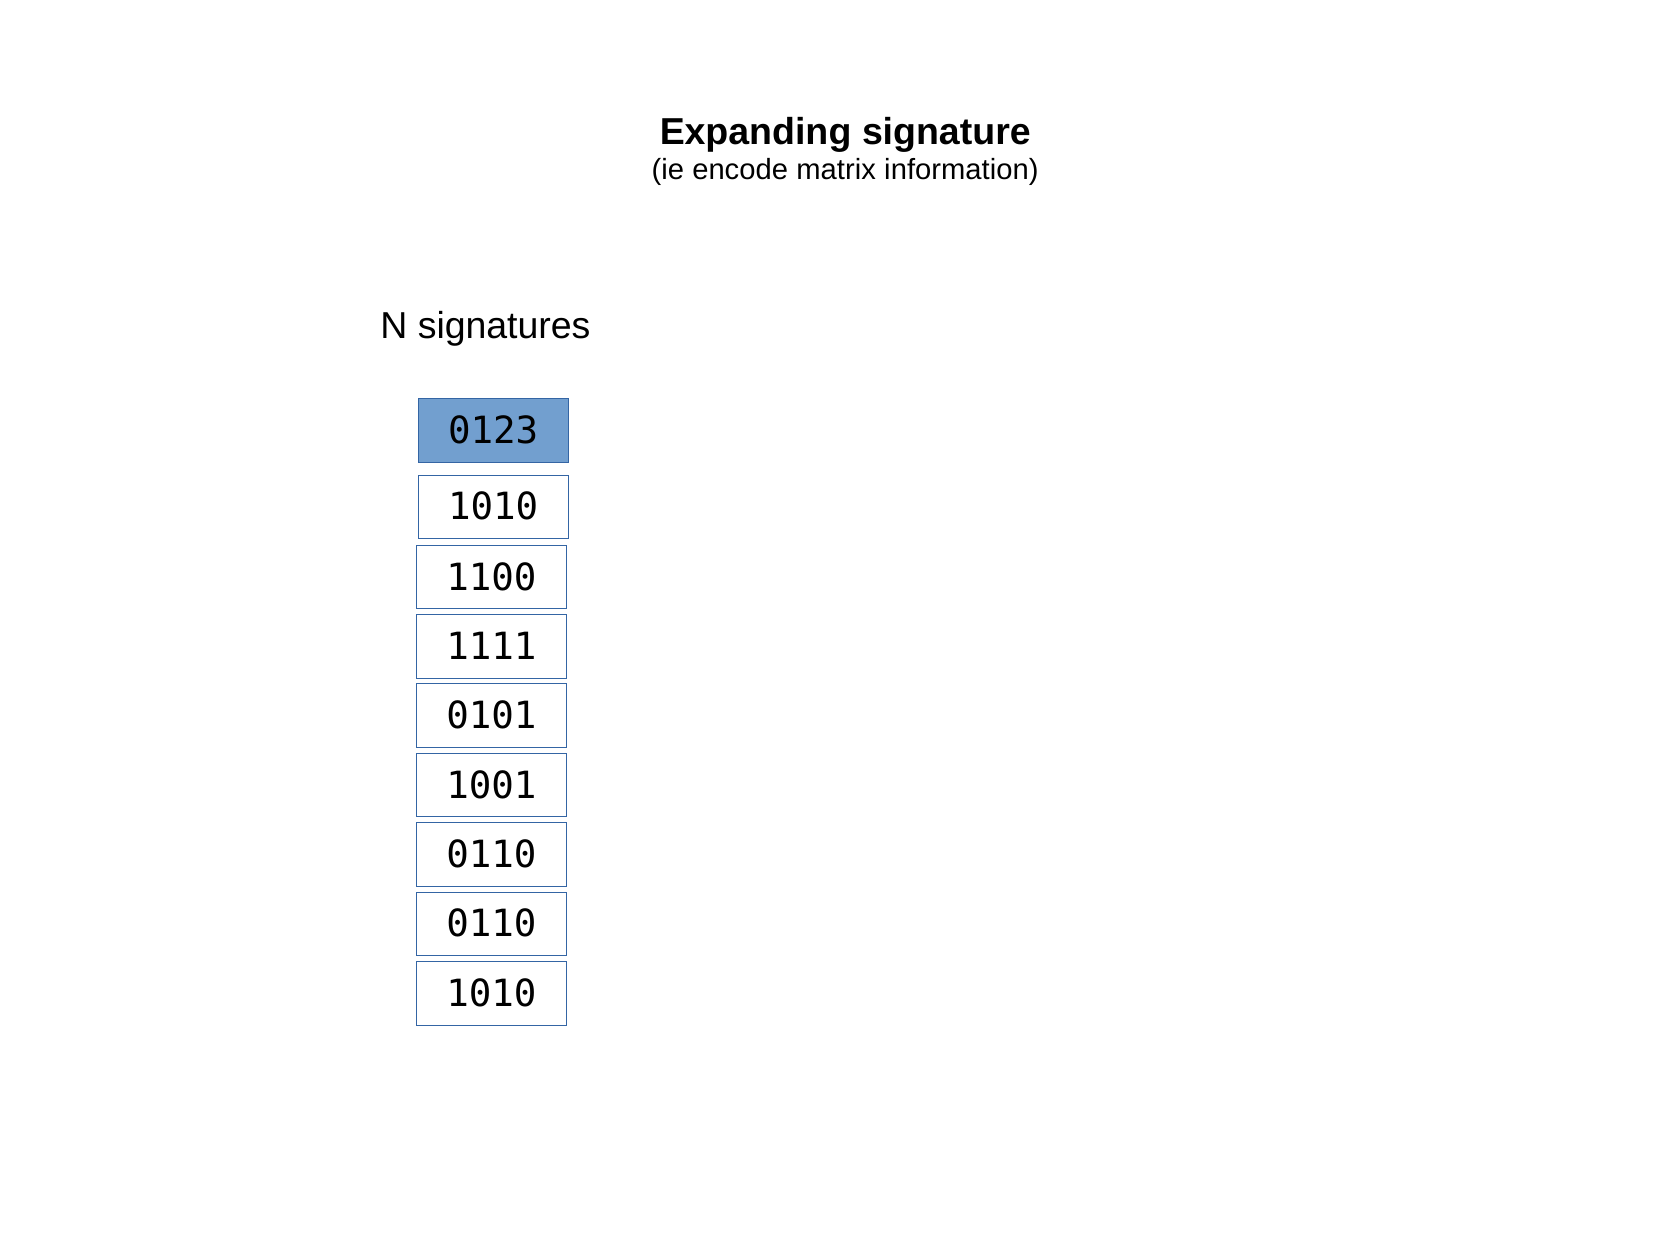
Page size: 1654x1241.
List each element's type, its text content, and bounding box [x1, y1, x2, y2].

text_box 1010 [418, 475, 569, 539]
text_box 1001 [416, 753, 567, 817]
text_box N signatures [317, 287, 654, 363]
text_box Expanding signature (ie encode matrix information) [565, 110, 1126, 186]
text_box 1100 [416, 545, 567, 609]
text_box 0101 [416, 683, 567, 748]
text_box 0123 [418, 398, 569, 463]
text_box 0110 [416, 892, 567, 956]
text_box 0110 [416, 822, 567, 887]
text_box 1111 [416, 614, 567, 679]
text_box 1010 [416, 961, 567, 1026]
